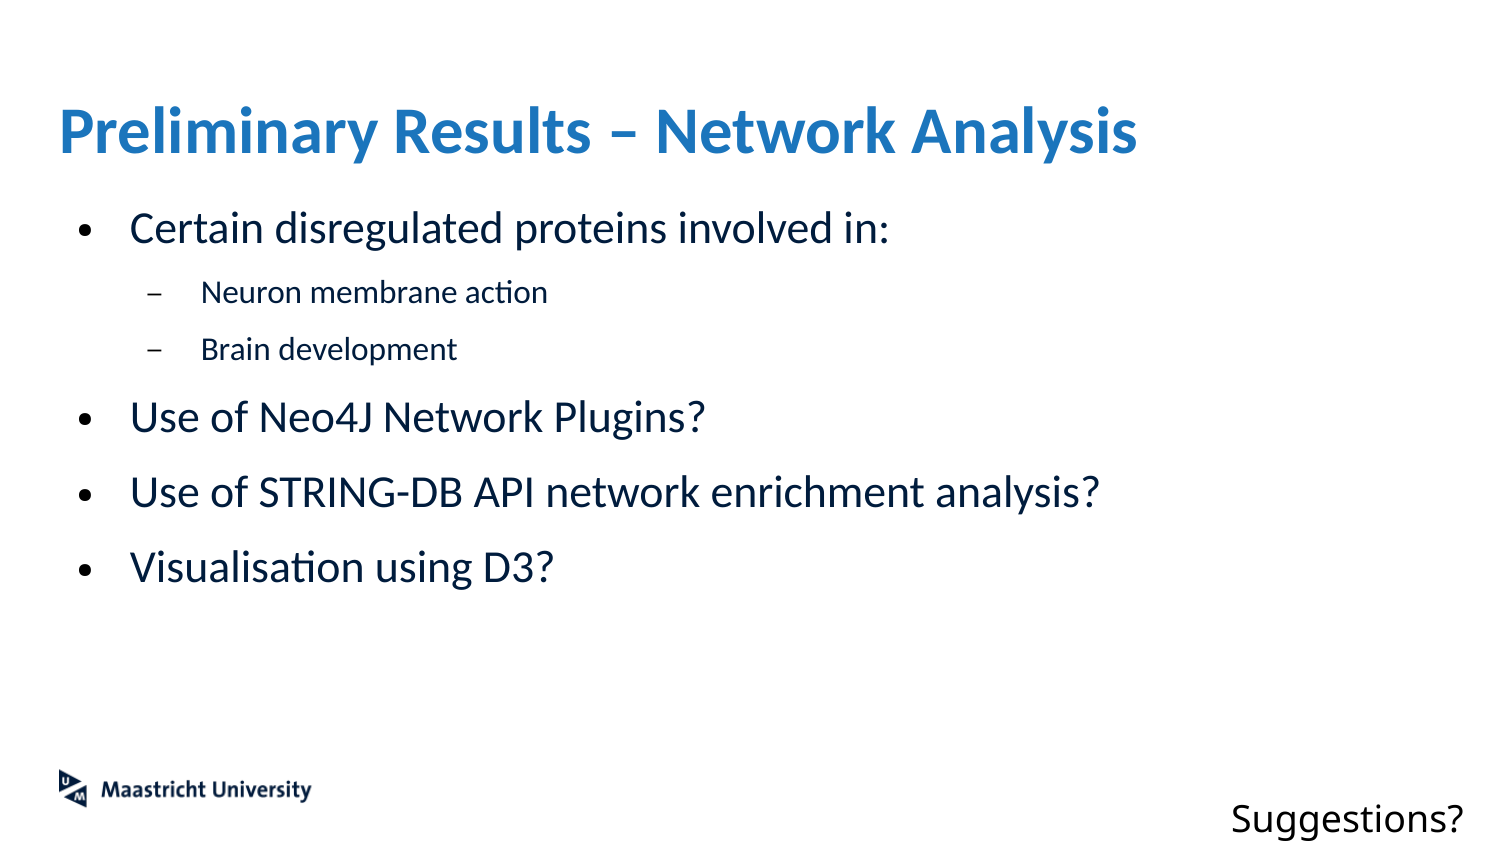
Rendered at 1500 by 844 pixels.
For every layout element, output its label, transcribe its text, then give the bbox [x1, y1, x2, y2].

list Certain disregulated proteins involved in: Neuron membrane action Brain development Use of Neo4J Network Plugins? Use of STRING-DB API network enrichment analysis? Visualisation using D3? [59, 209, 1426, 733]
title Preliminary Results – Network Analysis [59, 59, 1426, 209]
text_box Suggestions? [1216, 785, 1500, 844]
